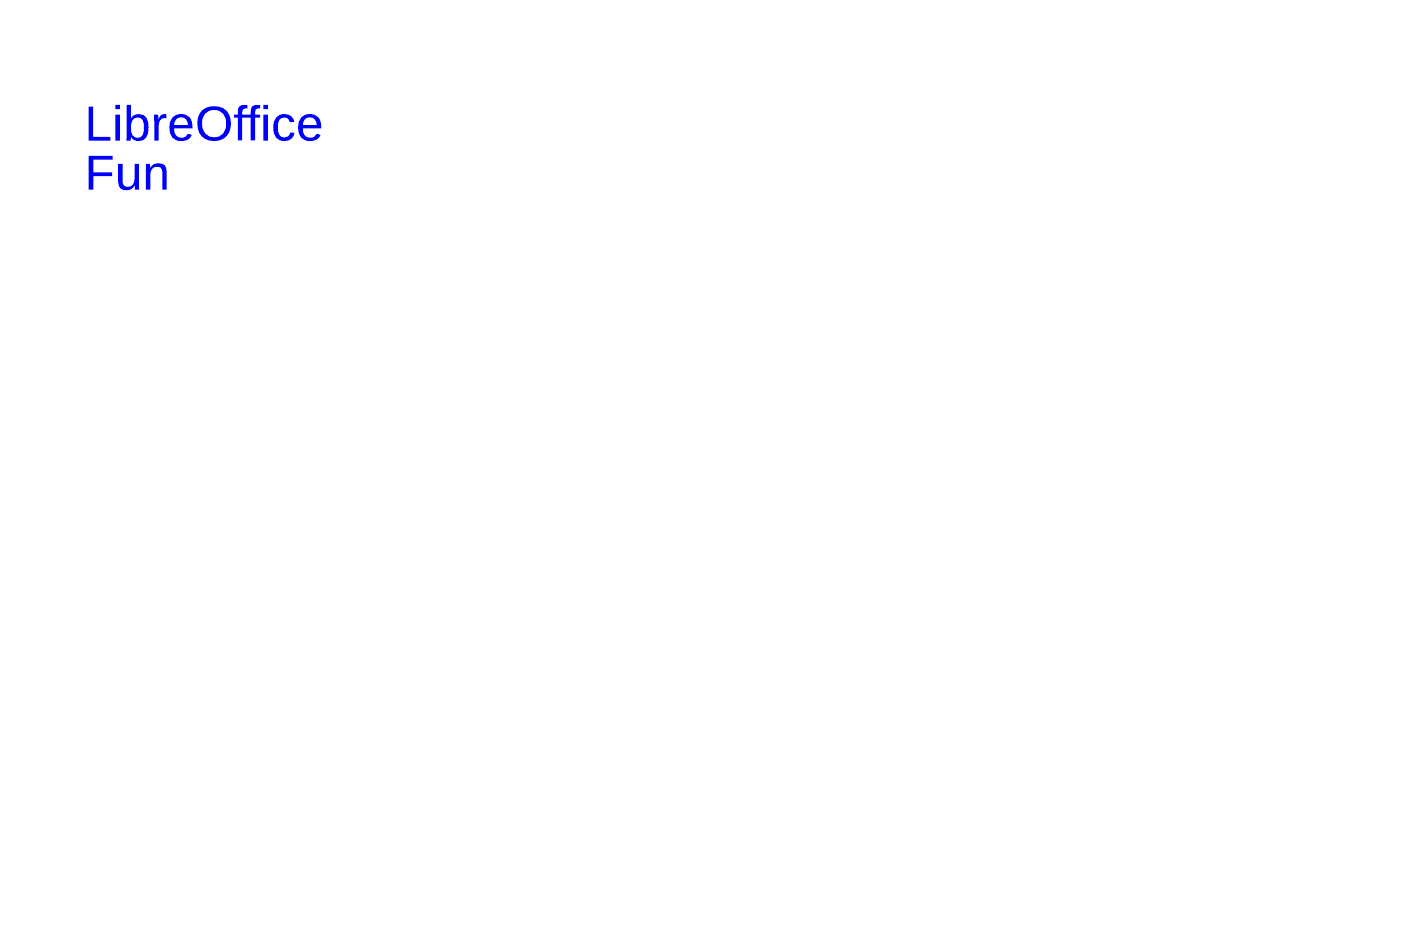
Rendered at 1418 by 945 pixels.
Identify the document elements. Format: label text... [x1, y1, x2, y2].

text_box LibreOffice Fun [145, 163, 167, 190]
text_box LibreOffice Fun [126, 104, 149, 142]
text_box LibreOffice Fun [118, 163, 140, 191]
text_box LibreOffice Fun [197, 106, 231, 142]
text_box LibreOffice Fun [273, 114, 295, 142]
text_box LibreOffice Fun [234, 104, 261, 141]
text_box LibreOffice Fun [88, 106, 111, 141]
text_box LibreOffice Fun [169, 114, 193, 142]
text_box LibreOffice Fun [154, 114, 167, 141]
text_box LibreOffice Fun [298, 114, 322, 142]
text_box LibreOffice Fun [88, 155, 113, 190]
